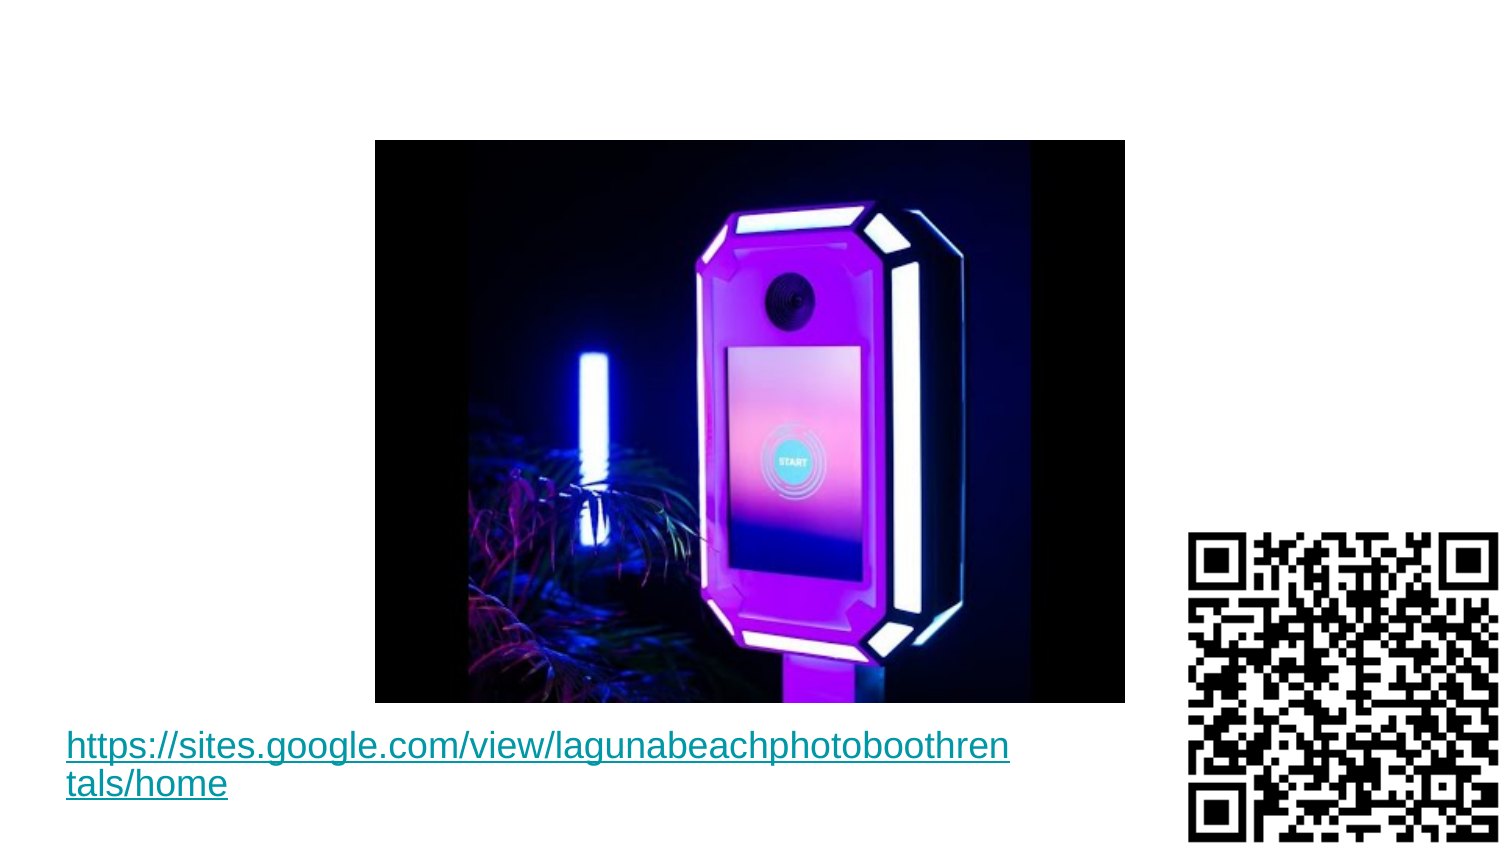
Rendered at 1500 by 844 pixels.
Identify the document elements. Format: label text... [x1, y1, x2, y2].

list https://sites.google.com/view/lagunabeachphotoboothrentals/home [51, 694, 1036, 794]
picture [1187, 531, 1500, 844]
picture [375, 140, 1125, 704]
